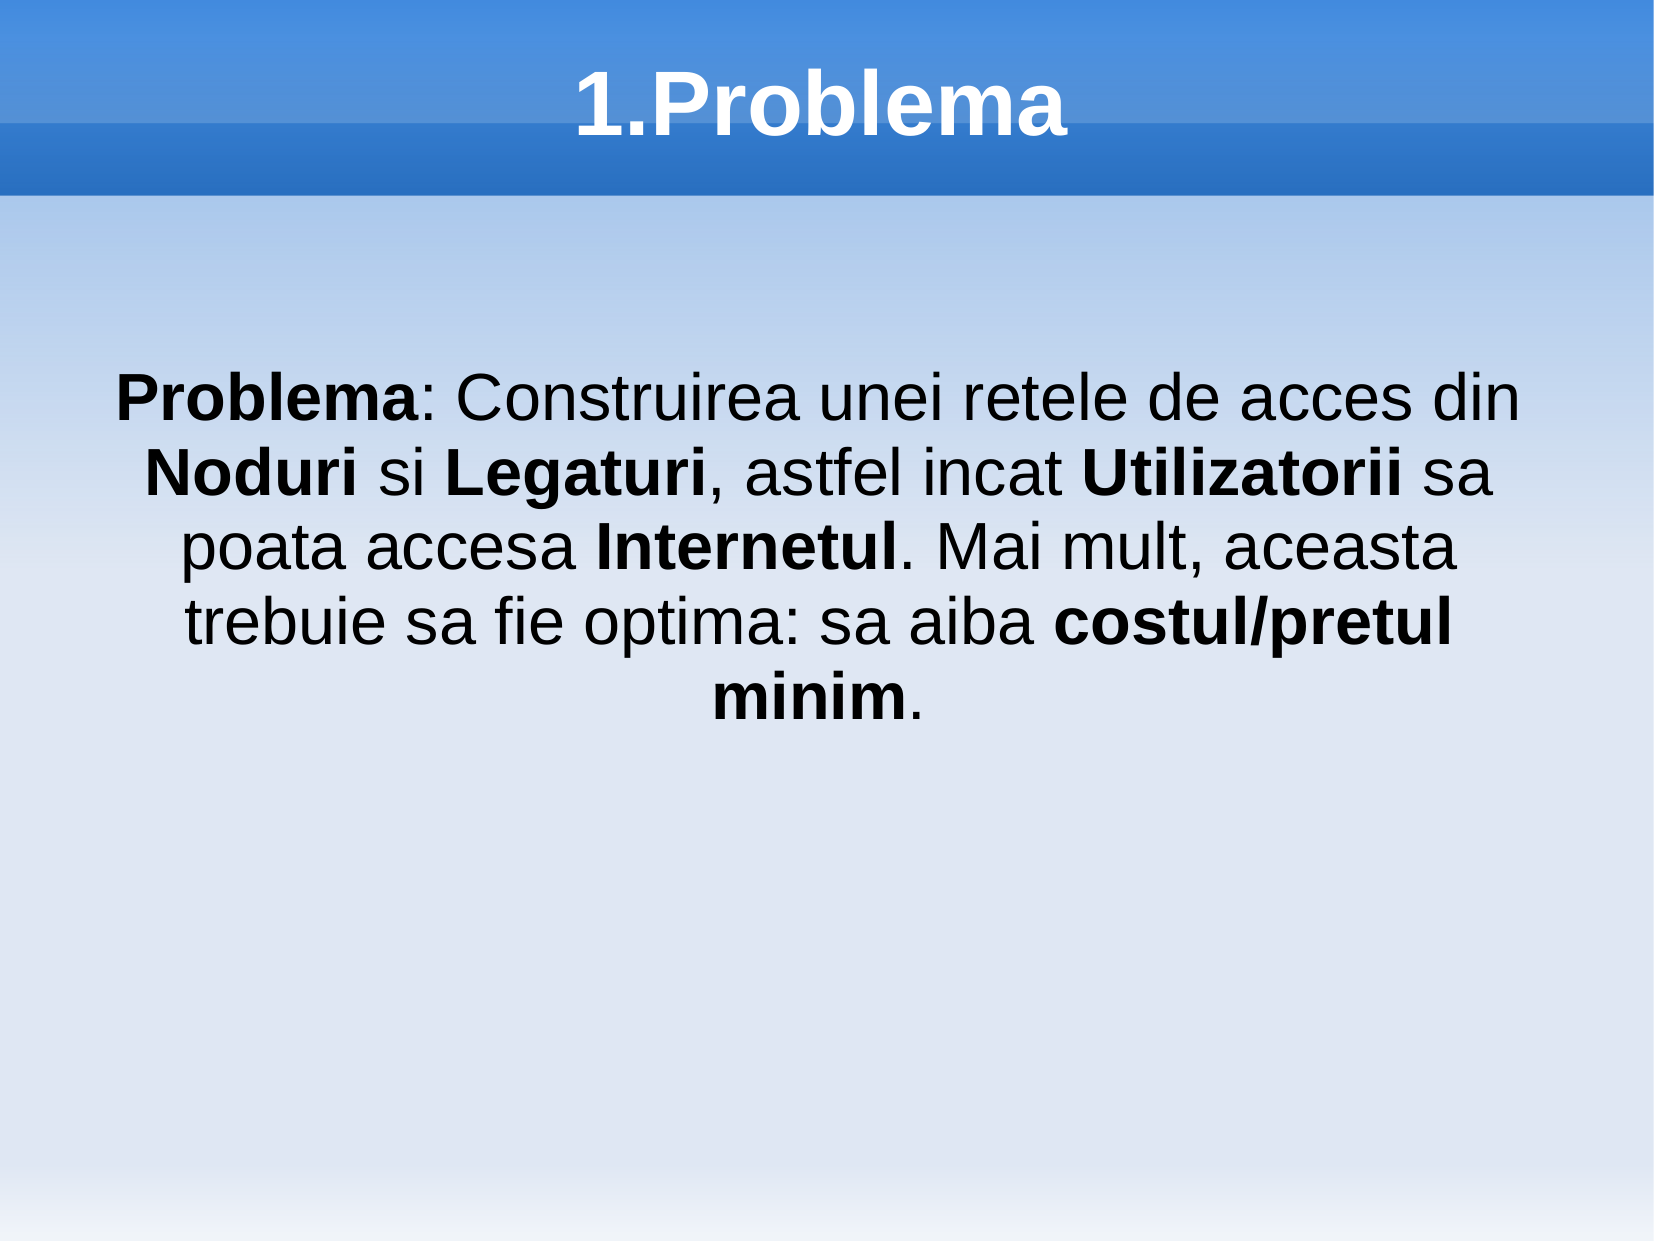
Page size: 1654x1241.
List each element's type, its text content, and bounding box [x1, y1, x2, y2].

subtitle Problema: Construirea unei retele de acces din Noduri si Legaturi, astfel incat Utilizatorii sa poata accesa Internetul. Mai mult, aceasta trebuie sa fie optima: sa aiba costul/pretul minim. [75, 0, 1564, 1094]
picture [0, 0, 1654, 1241]
